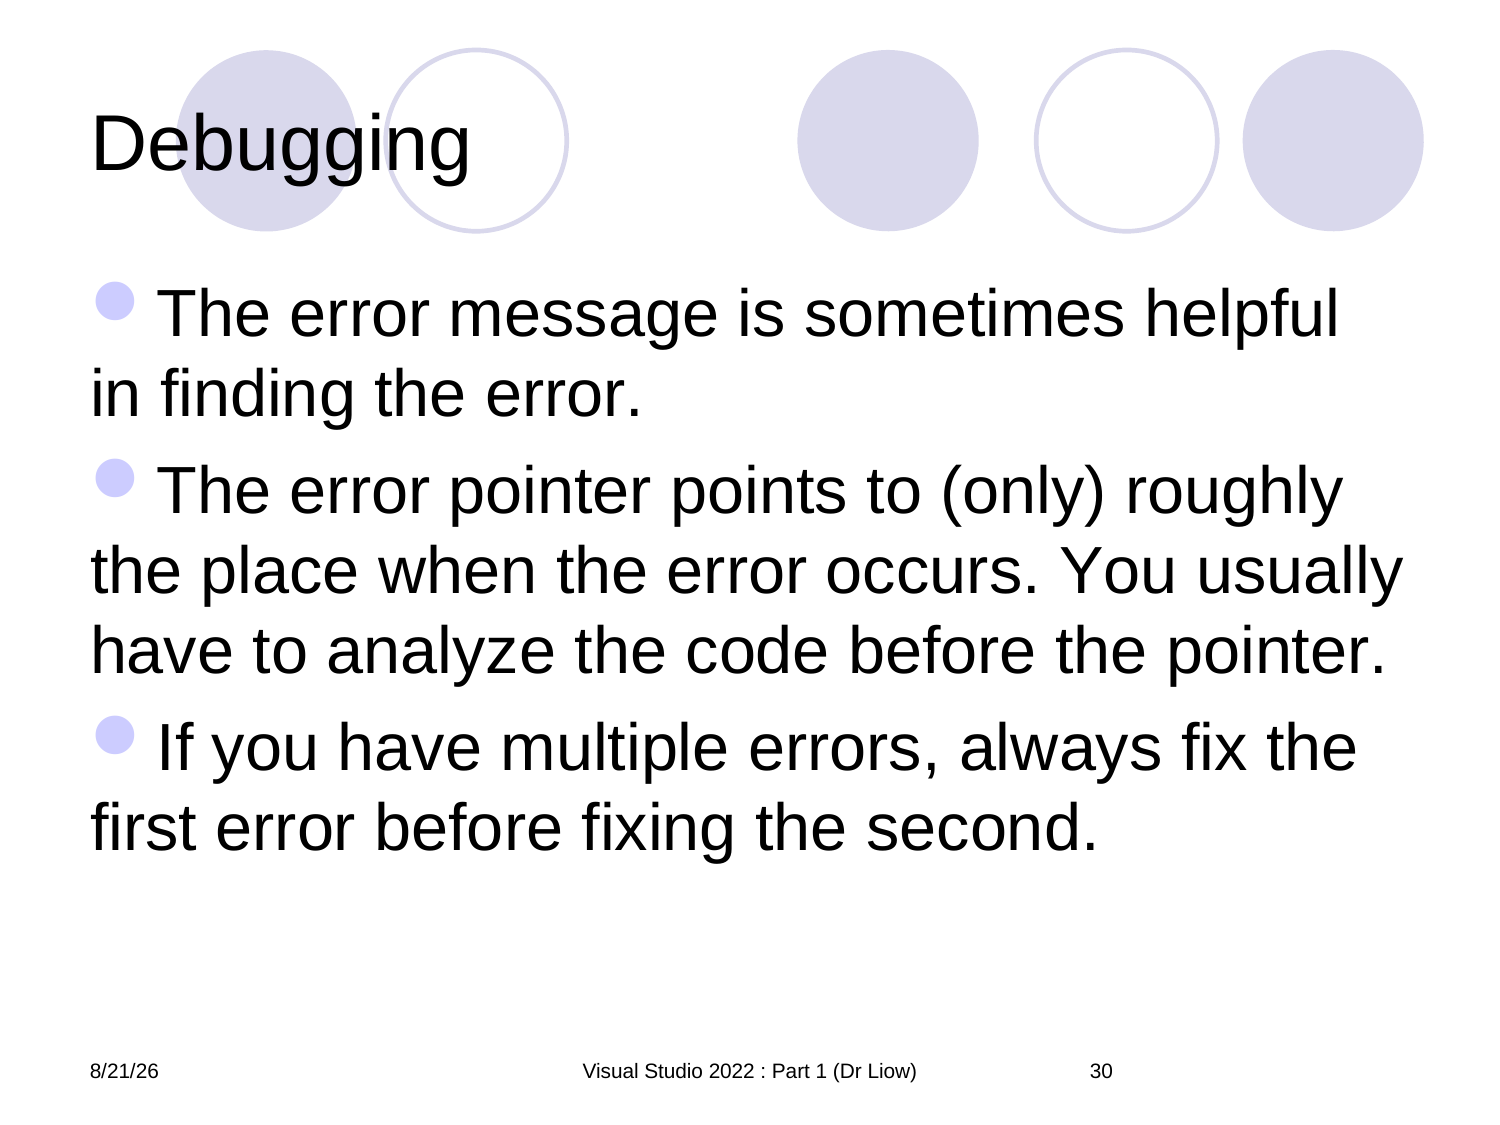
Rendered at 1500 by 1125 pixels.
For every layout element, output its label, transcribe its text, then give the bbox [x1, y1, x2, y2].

text_box 1/11/22 [74, 1049, 426, 1101]
text_box Visual Studio 2022 : Part 1 (Dr Liow) [512, 1049, 988, 1101]
title Debugging [75, 45, 1426, 233]
list The error message is sometimes helpful in finding the error. The error pointer points to (only) roughly the place when the error occurs. You usually have to analyze the code before the pointer. If you have multiple errors, always fix the first error before fixing the second. [75, 262, 1426, 1006]
text_box <number> [1074, 1049, 1426, 1101]
